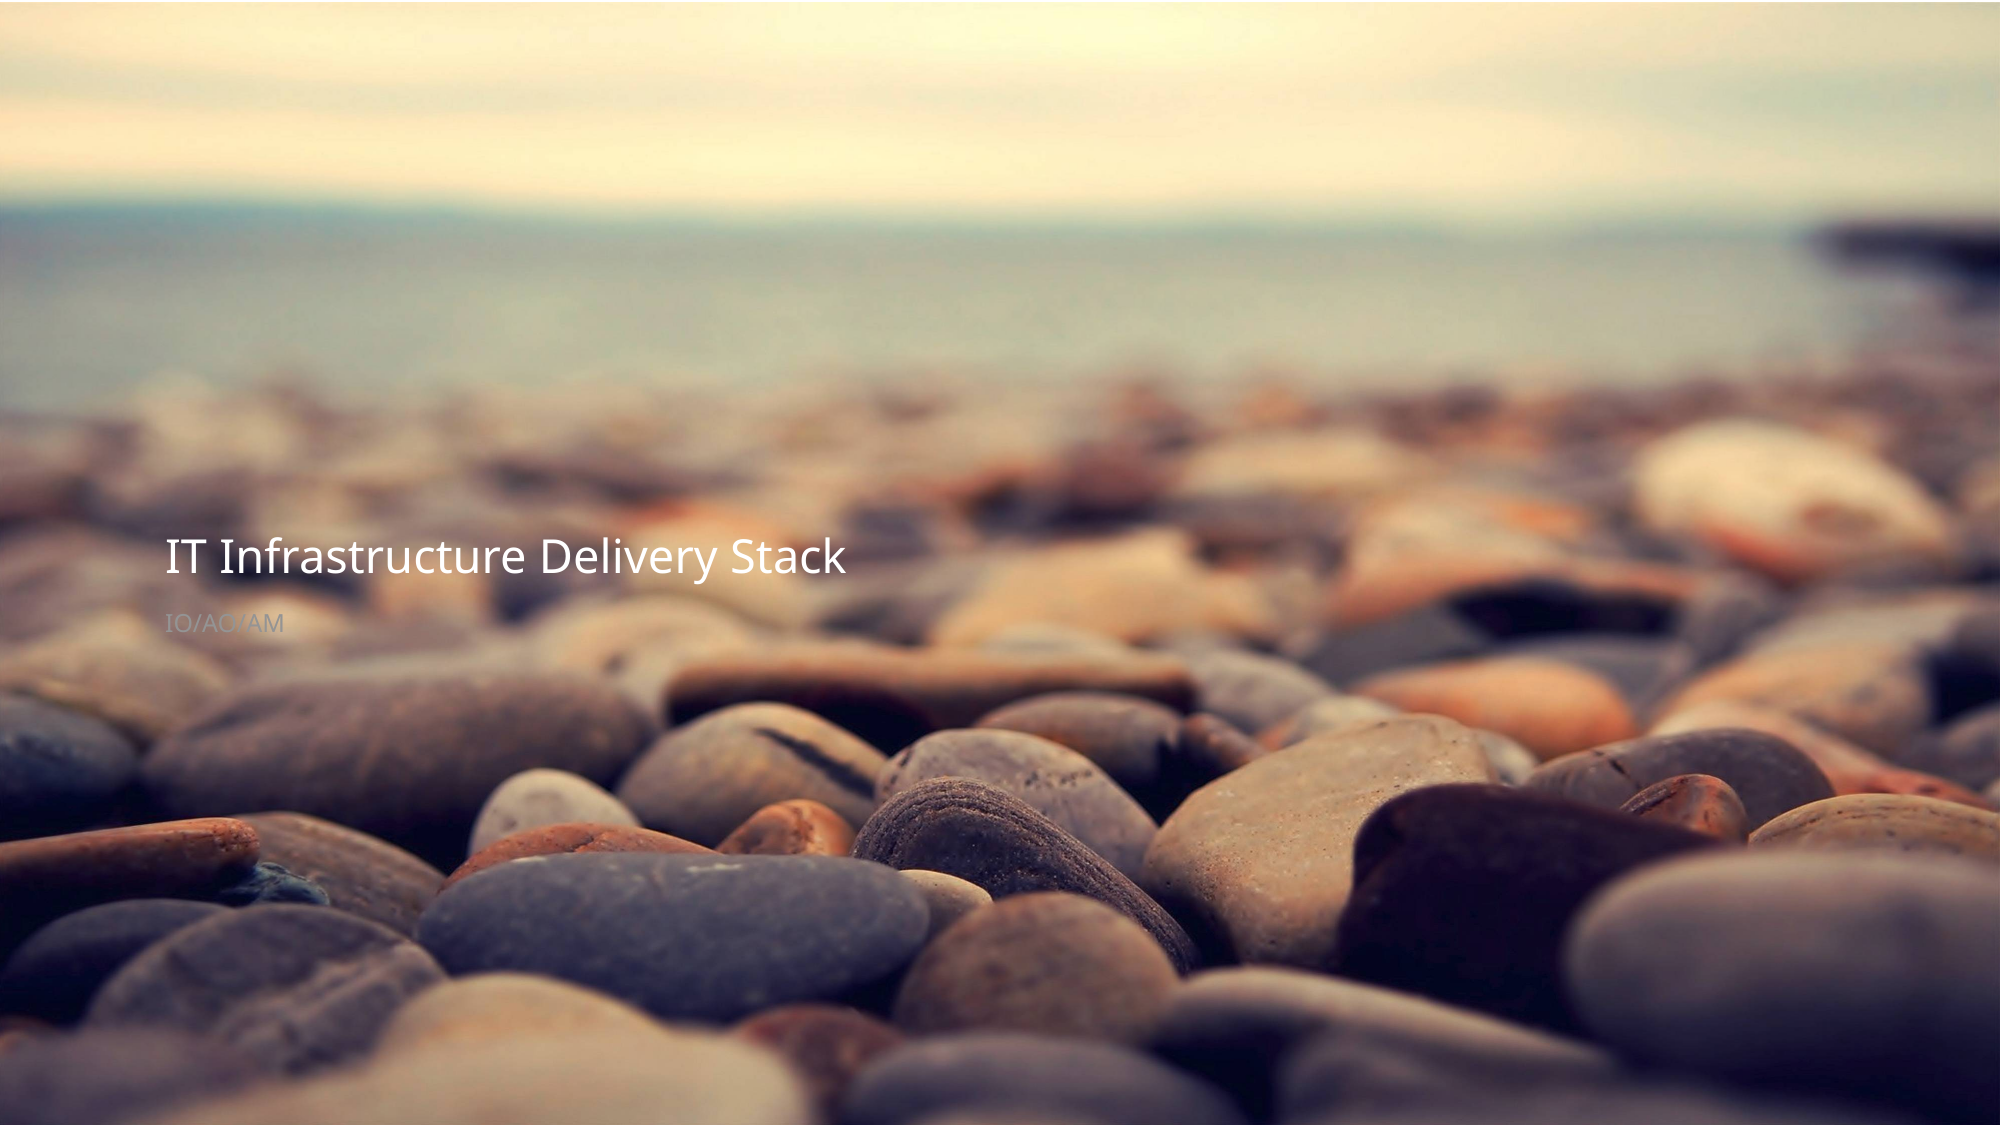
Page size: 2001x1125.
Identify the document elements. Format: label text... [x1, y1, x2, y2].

picture [0, 2, 2000, 1125]
title IT Infrastructure Delivery Stack [150, 349, 1850, 591]
subtitle IO/AO/AM [150, 600, 1550, 888]
